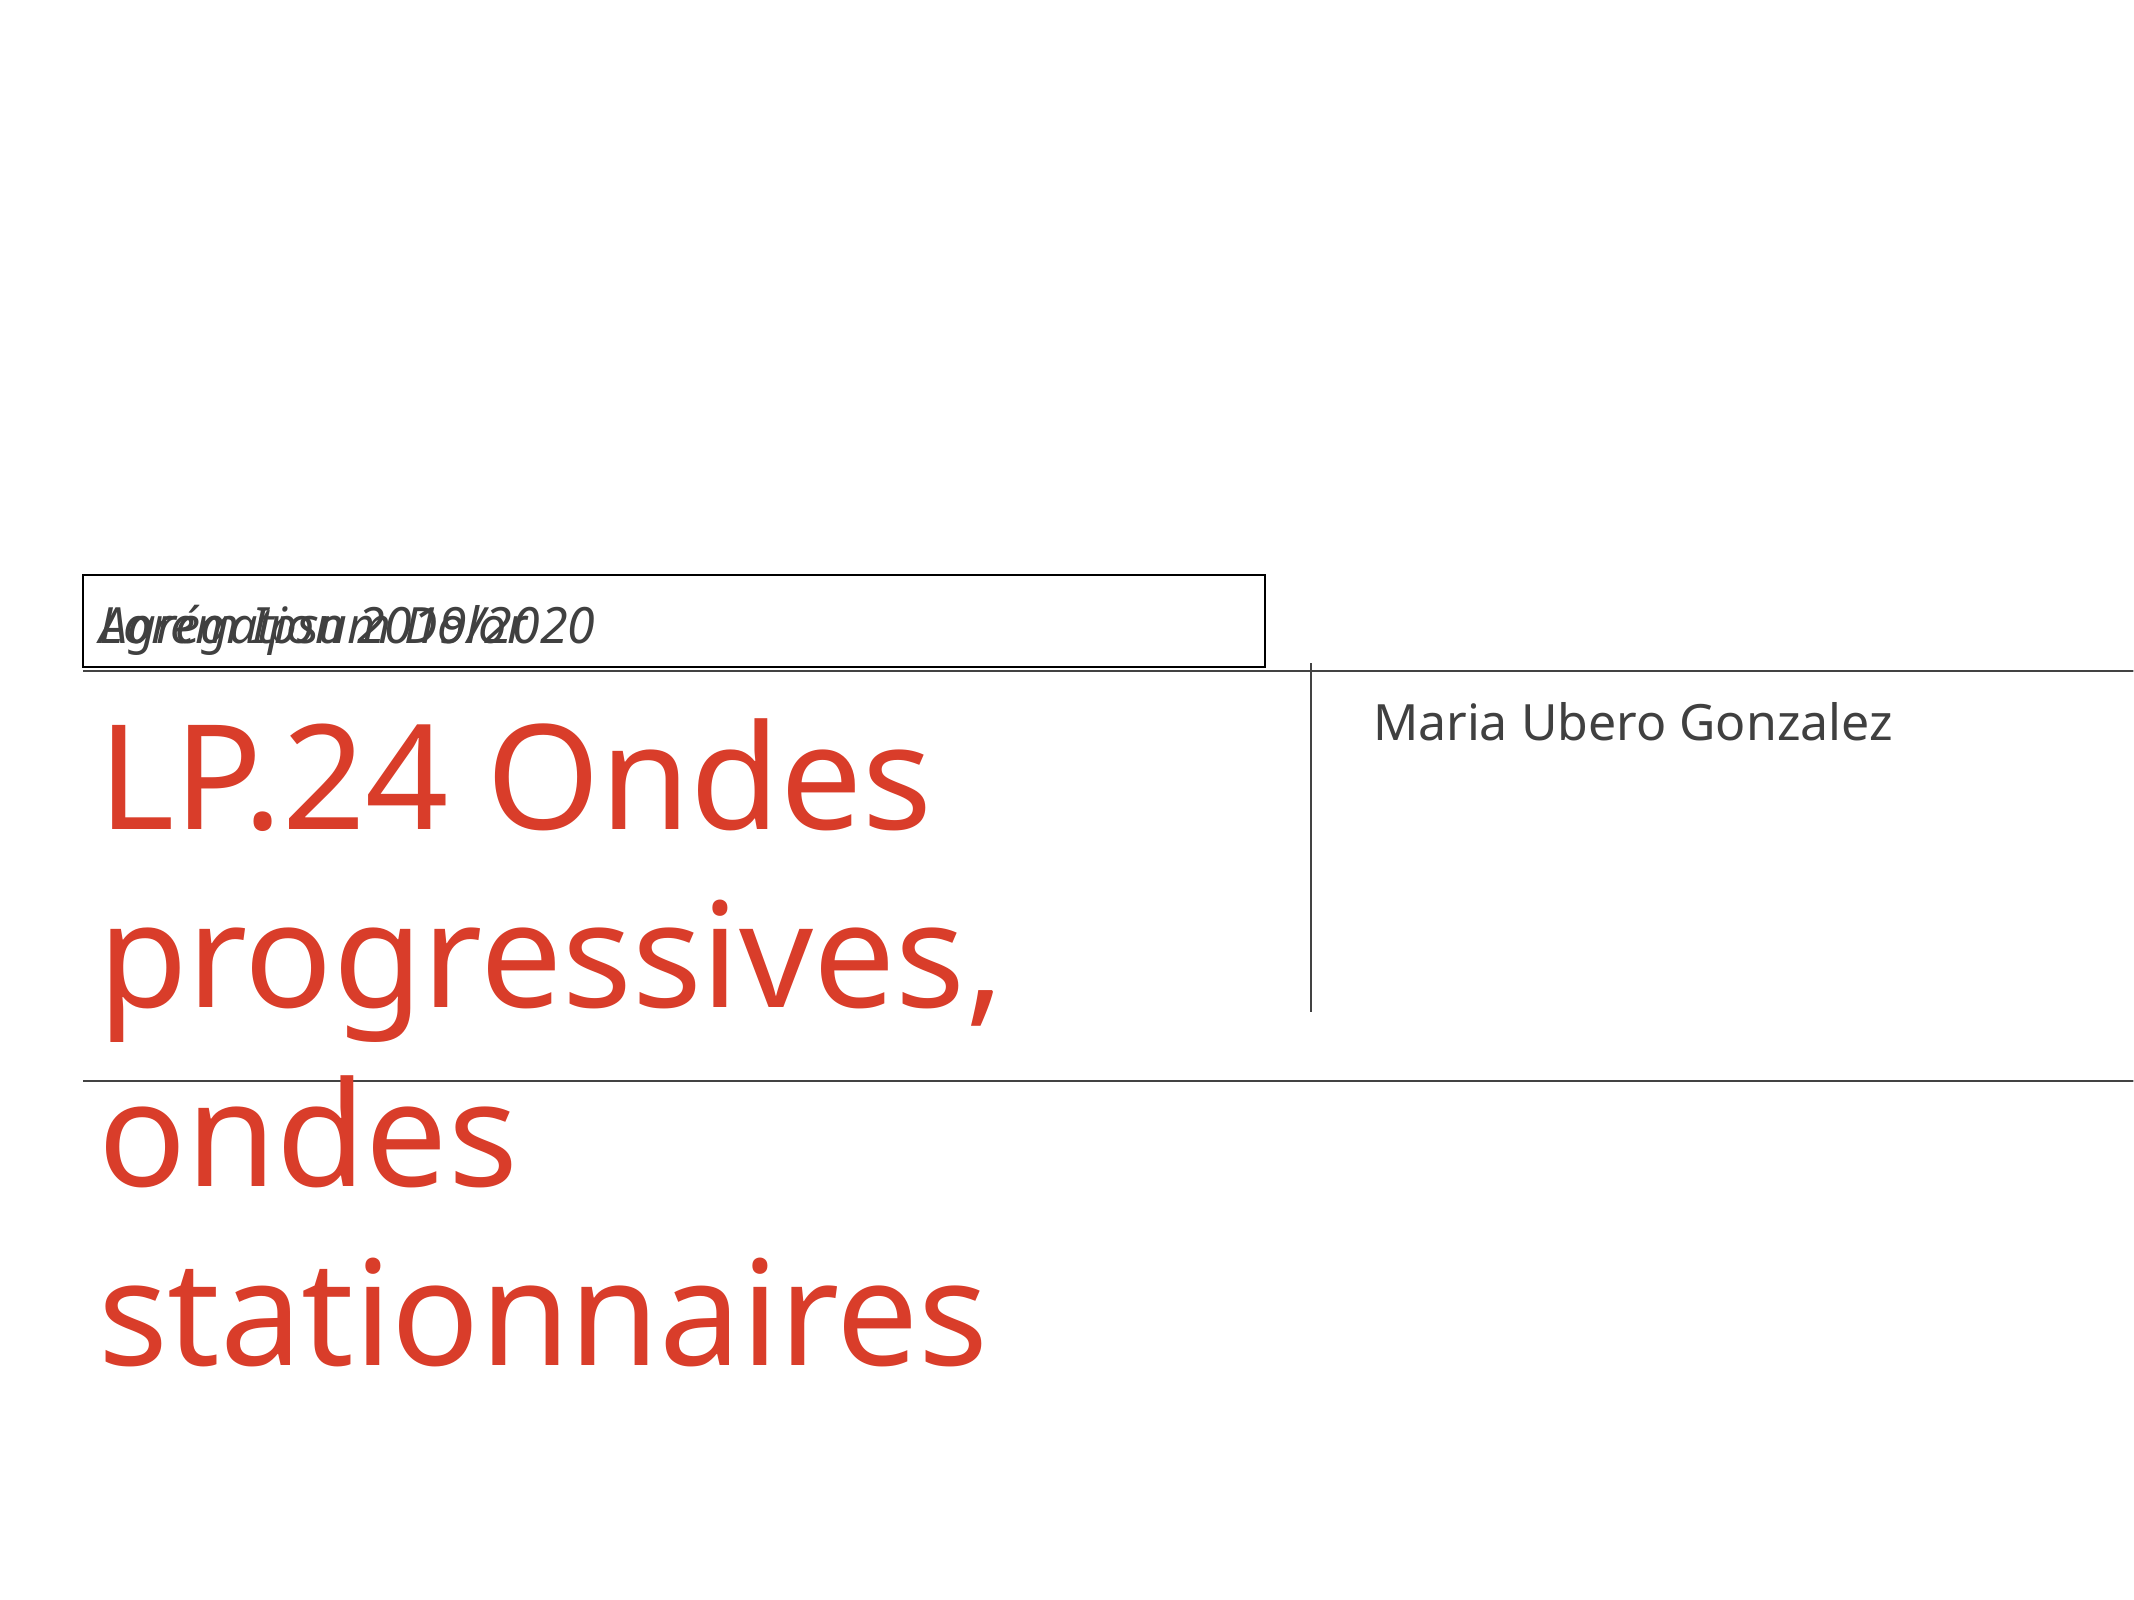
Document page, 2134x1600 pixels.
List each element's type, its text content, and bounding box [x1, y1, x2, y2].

text_box Maria Ubero Gonzalez [1358, 679, 2055, 1076]
text_box Agrégation 2019/2020 [83, 575, 1265, 659]
text_box LP.24 Ondes progressives, ondes stationnaires [83, 679, 1265, 1305]
